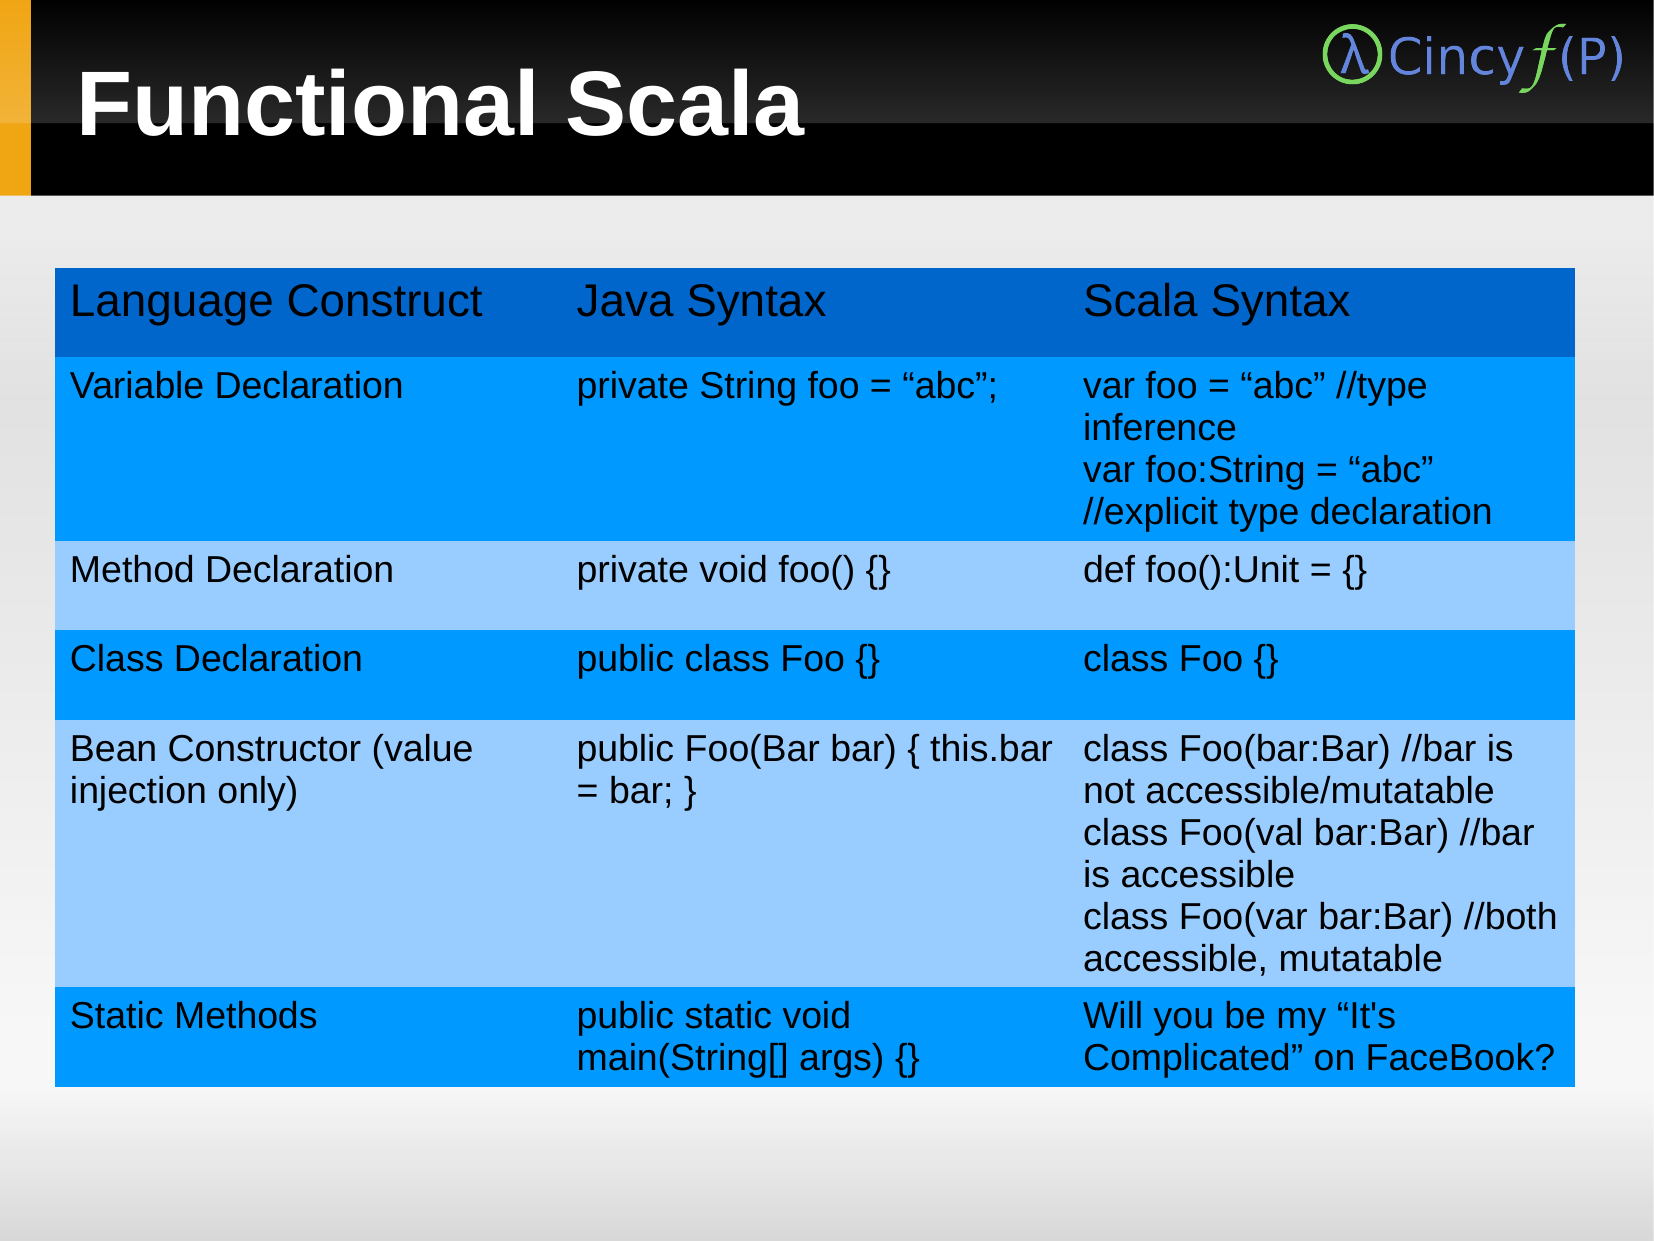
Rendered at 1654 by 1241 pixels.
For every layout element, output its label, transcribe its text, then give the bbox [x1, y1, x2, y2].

table_cell class Foo(bar:Bar) //bar is not accessible/mutatable class Foo(val bar:Bar) //bar is accessible class Foo(var bar:Bar) //both accessible, mutatable [1068, 720, 1575, 987]
table_cell Static Methods [55, 987, 562, 1087]
table_cell private void foo() {} [562, 541, 1068, 630]
table_cell Variable Declaration [55, 357, 562, 541]
table_cell public class Foo {} [562, 630, 1068, 720]
table_cell private String foo = “abc”; [562, 357, 1068, 541]
table_cell public static void main(String[] args) {} [562, 987, 1068, 1087]
table_cell var foo = “abc” //type inference var foo:String = “abc” //explicit type declaration [1068, 357, 1575, 541]
table_cell class Foo {} [1068, 630, 1575, 720]
table_header Scala Syntax [1068, 268, 1575, 357]
picture [0, 0, 1654, 1241]
table_cell Will you be my “It's Complicated” on FaceBook? [1068, 987, 1575, 1087]
table_header Language Construct [55, 268, 562, 357]
table_cell Class Declaration [55, 630, 562, 720]
table_cell def foo():Unit = {} [1068, 541, 1575, 630]
table_cell public Foo(Bar bar) { this.bar = bar; } [562, 720, 1068, 987]
table_cell Method Declaration [55, 541, 562, 630]
title Functional Scala [76, 0, 1565, 208]
table_header Java Syntax [562, 268, 1068, 357]
table_cell Bean Constructor (value injection only) [55, 720, 562, 987]
